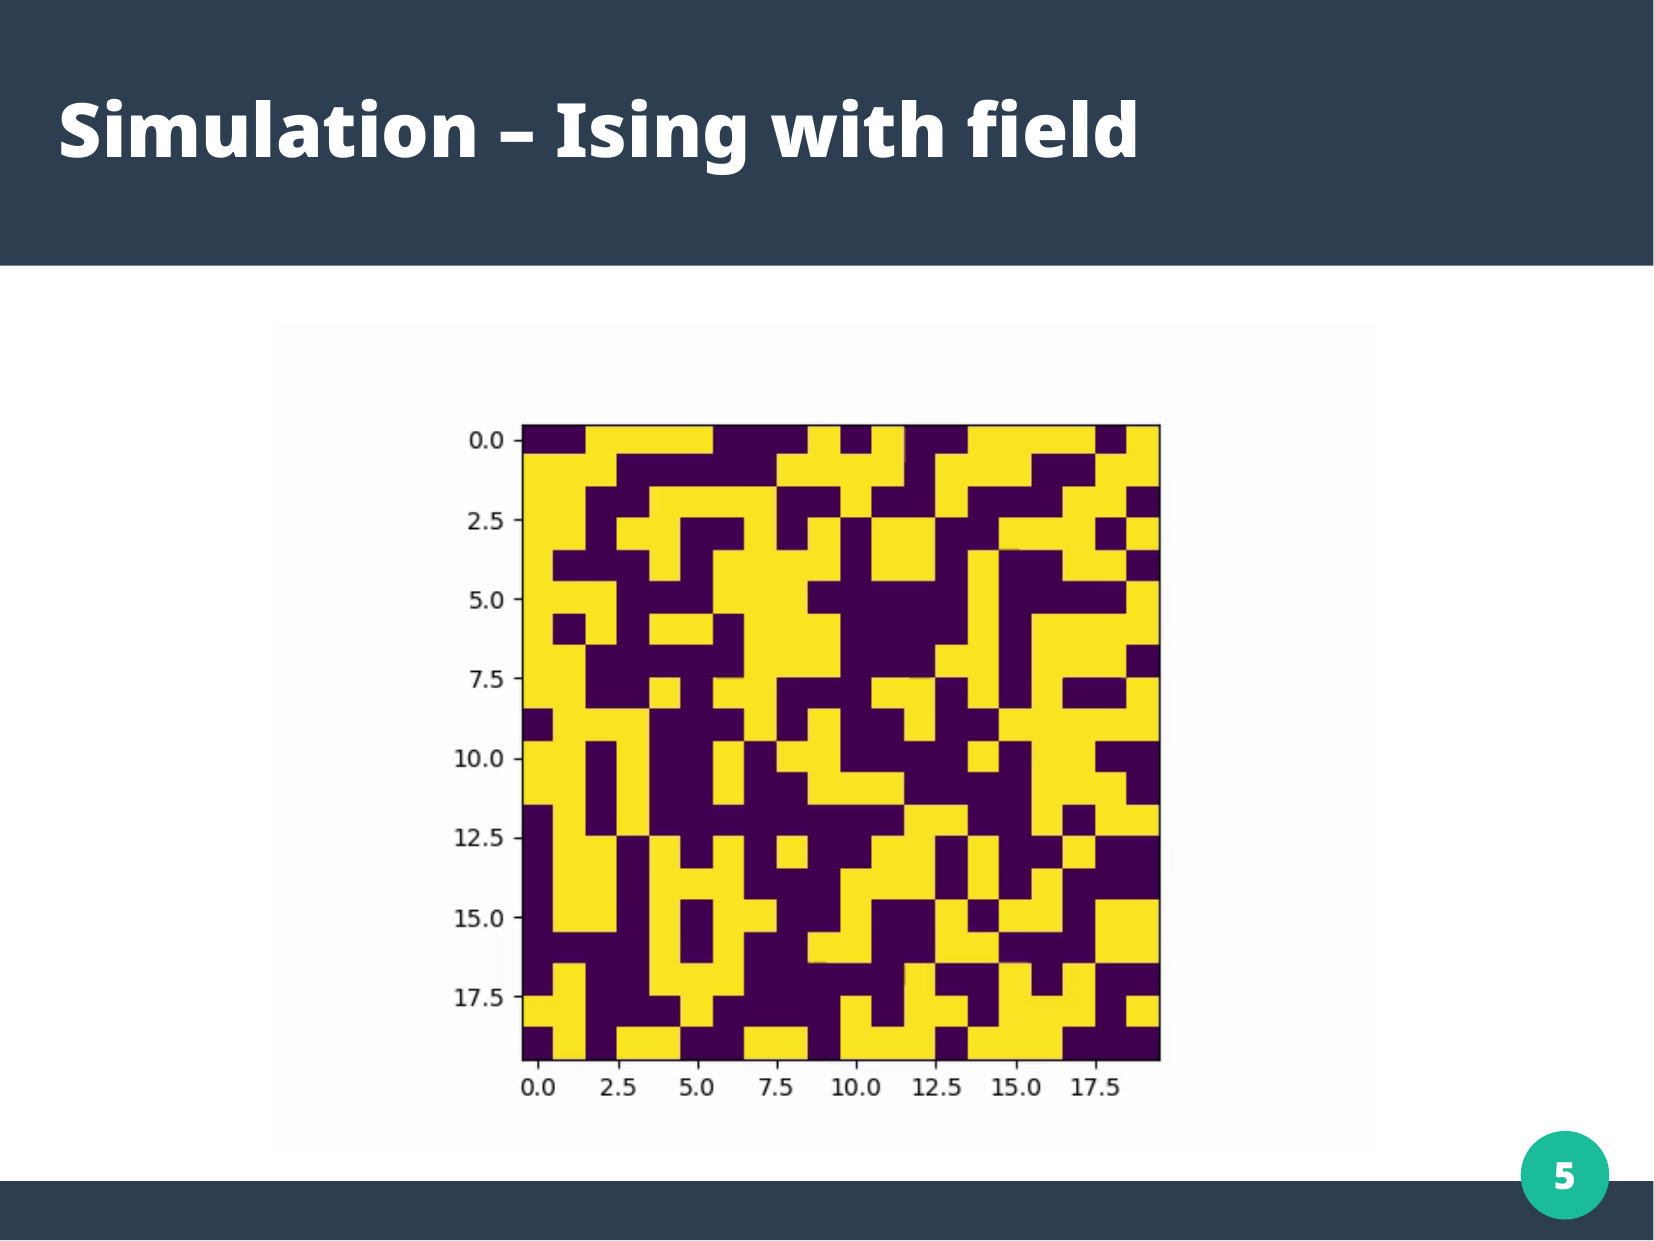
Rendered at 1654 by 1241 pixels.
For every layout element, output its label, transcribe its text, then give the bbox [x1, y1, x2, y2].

title Simulation – Ising with field [59, 49, 1595, 207]
text_box [275, 324, 1378, 1152]
